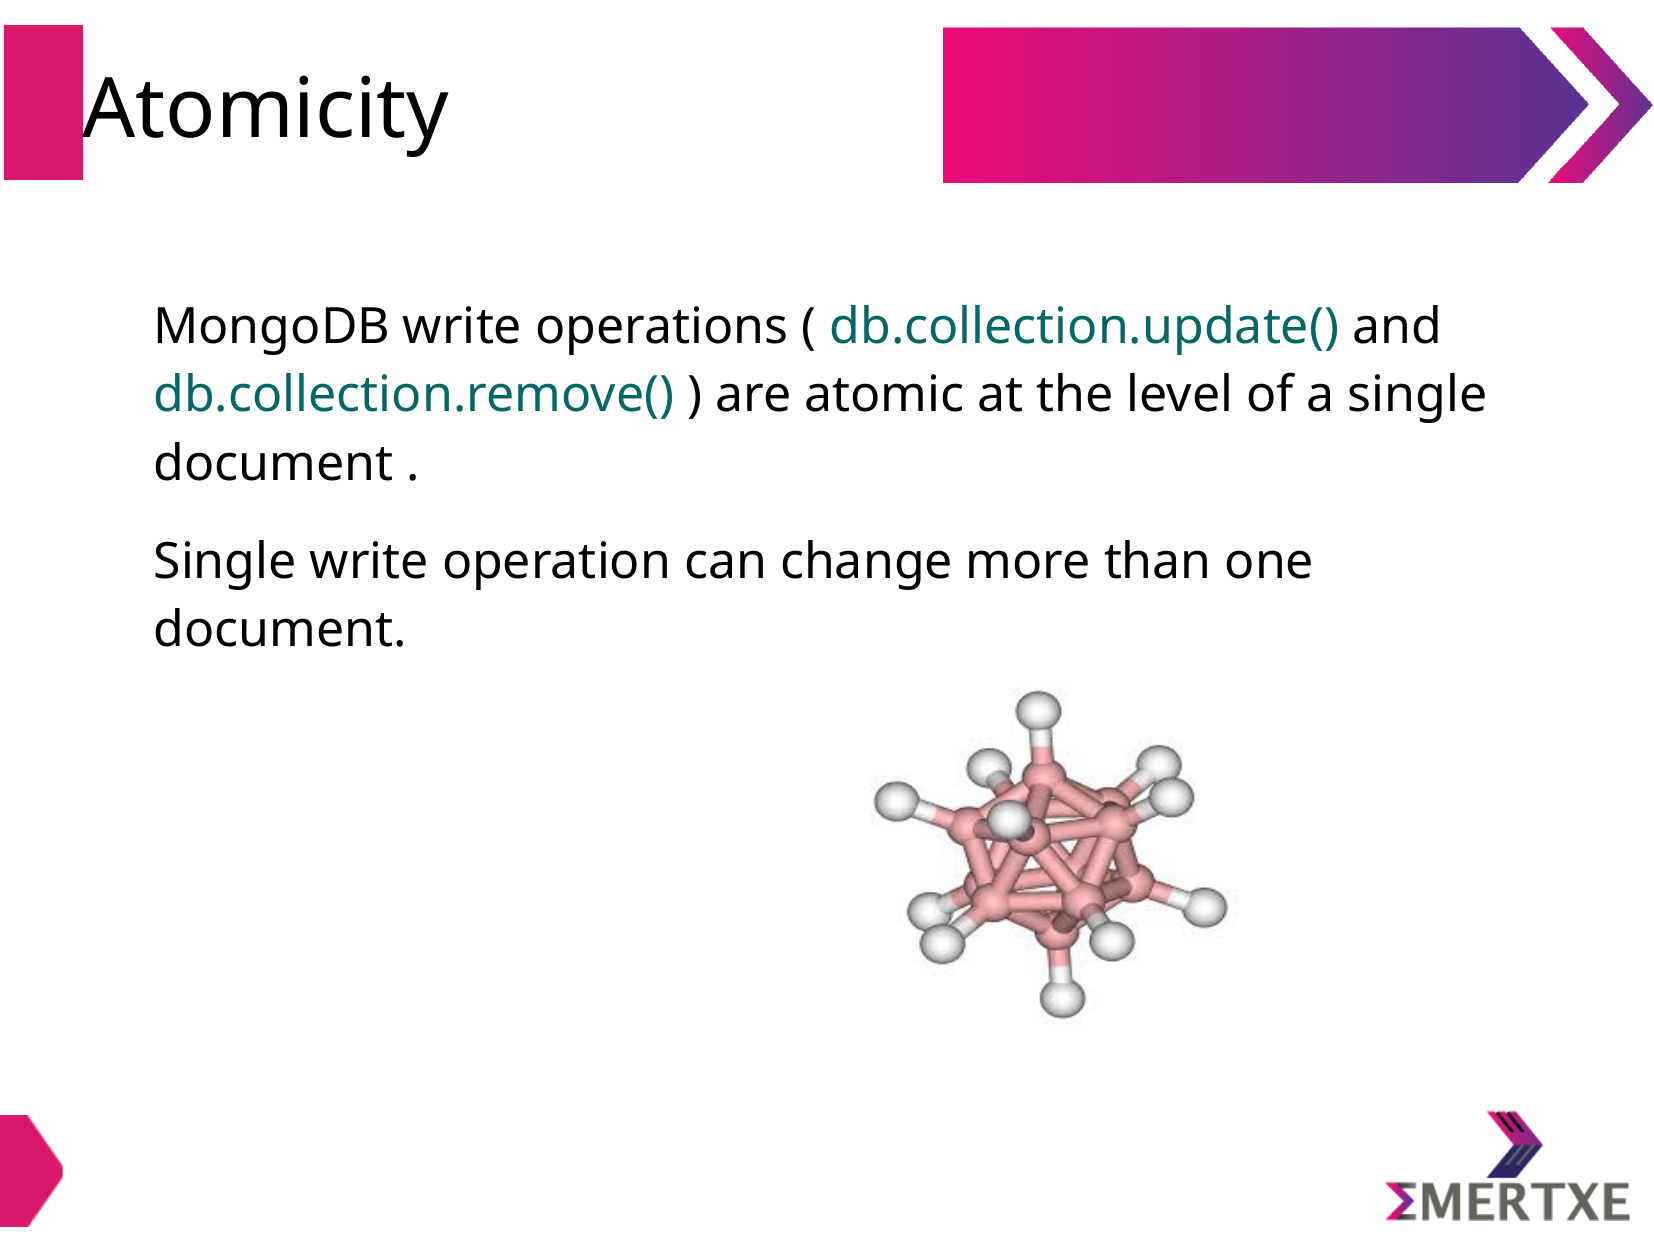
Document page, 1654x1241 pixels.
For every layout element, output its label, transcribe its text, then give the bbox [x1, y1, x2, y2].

picture [1385, 1107, 1631, 1221]
list MongoDB write operations ( db.collection.update() and db.collection.remove() ) are atomic at the level of a single document . Single write operation can change more than one document. [82, 290, 1571, 1010]
picture [1571, 27, 1653, 183]
picture [856, 675, 1246, 1036]
title Atomicity [82, 2, 1571, 210]
